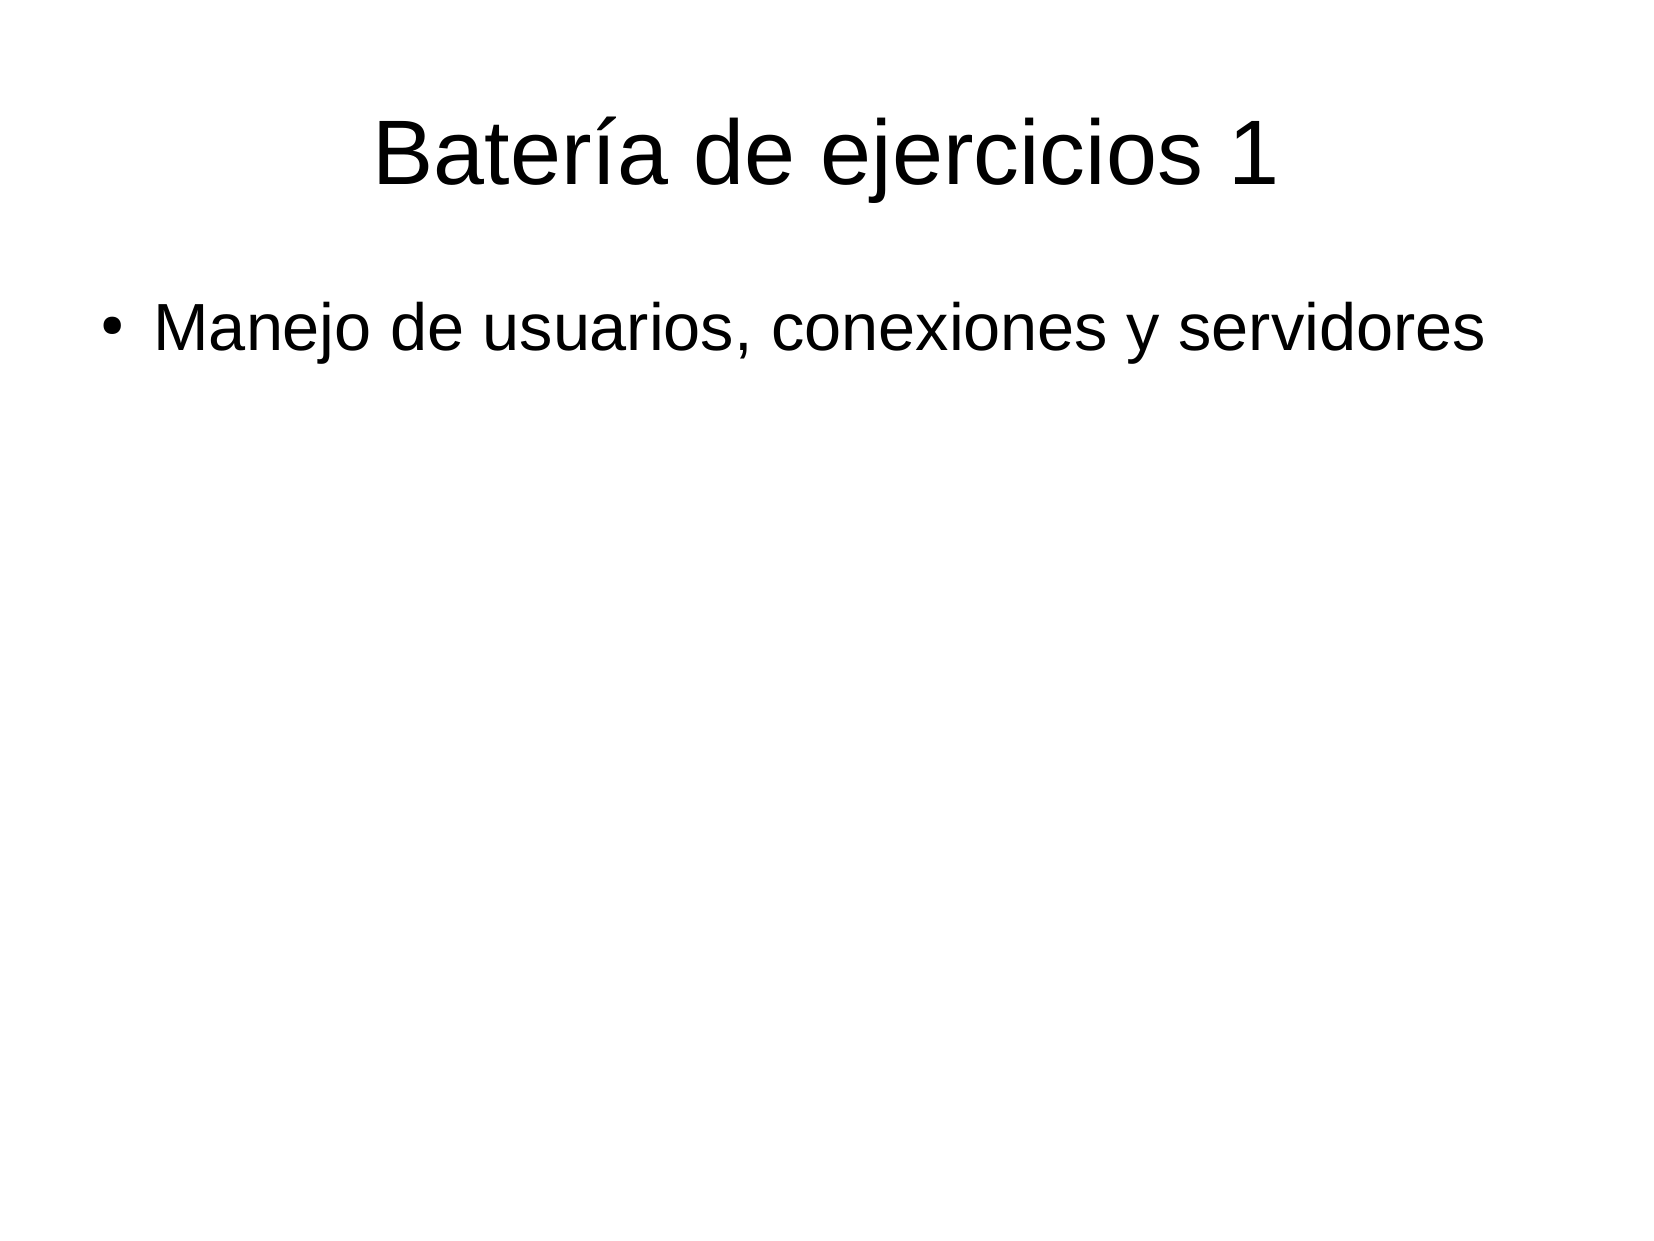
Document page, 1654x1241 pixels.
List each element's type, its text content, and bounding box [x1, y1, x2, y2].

list Manejo de usuarios, conexiones y servidores [82, 290, 1571, 1010]
title Batería de ejercicios 1 [82, 49, 1571, 257]
